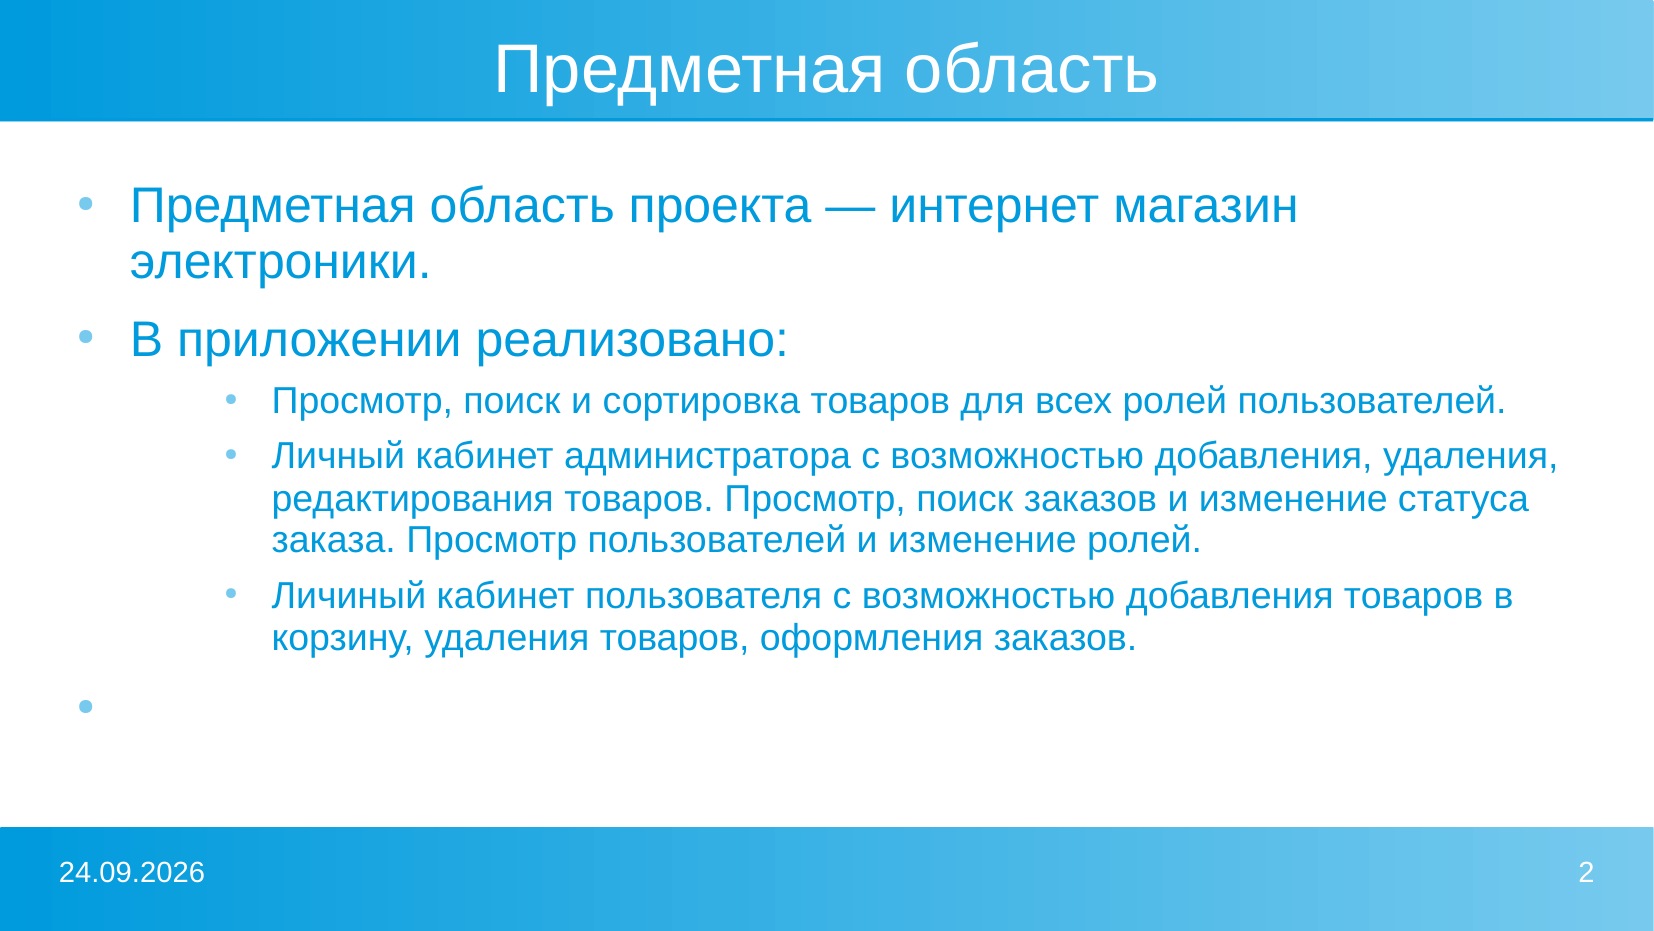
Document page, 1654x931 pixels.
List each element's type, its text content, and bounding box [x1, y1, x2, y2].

title Предметная область [59, 29, 1595, 108]
list Предметная область проекта — интернет магазин электроники. В приложении реализовано: Просмотр, поиск и сортировка товаров для всех ролей пользователей. Личный кабинет администратора с возможностью добавления, удаления, редактирования товаров. Просмотр, поиск заказов и изменение статуса заказа. Просмотр пользователей и изменение ролей. Личиный кабинет пользователя с возможностью добавления товаров в корзину, удаления товаров, оформления заказов. [59, 177, 1595, 768]
